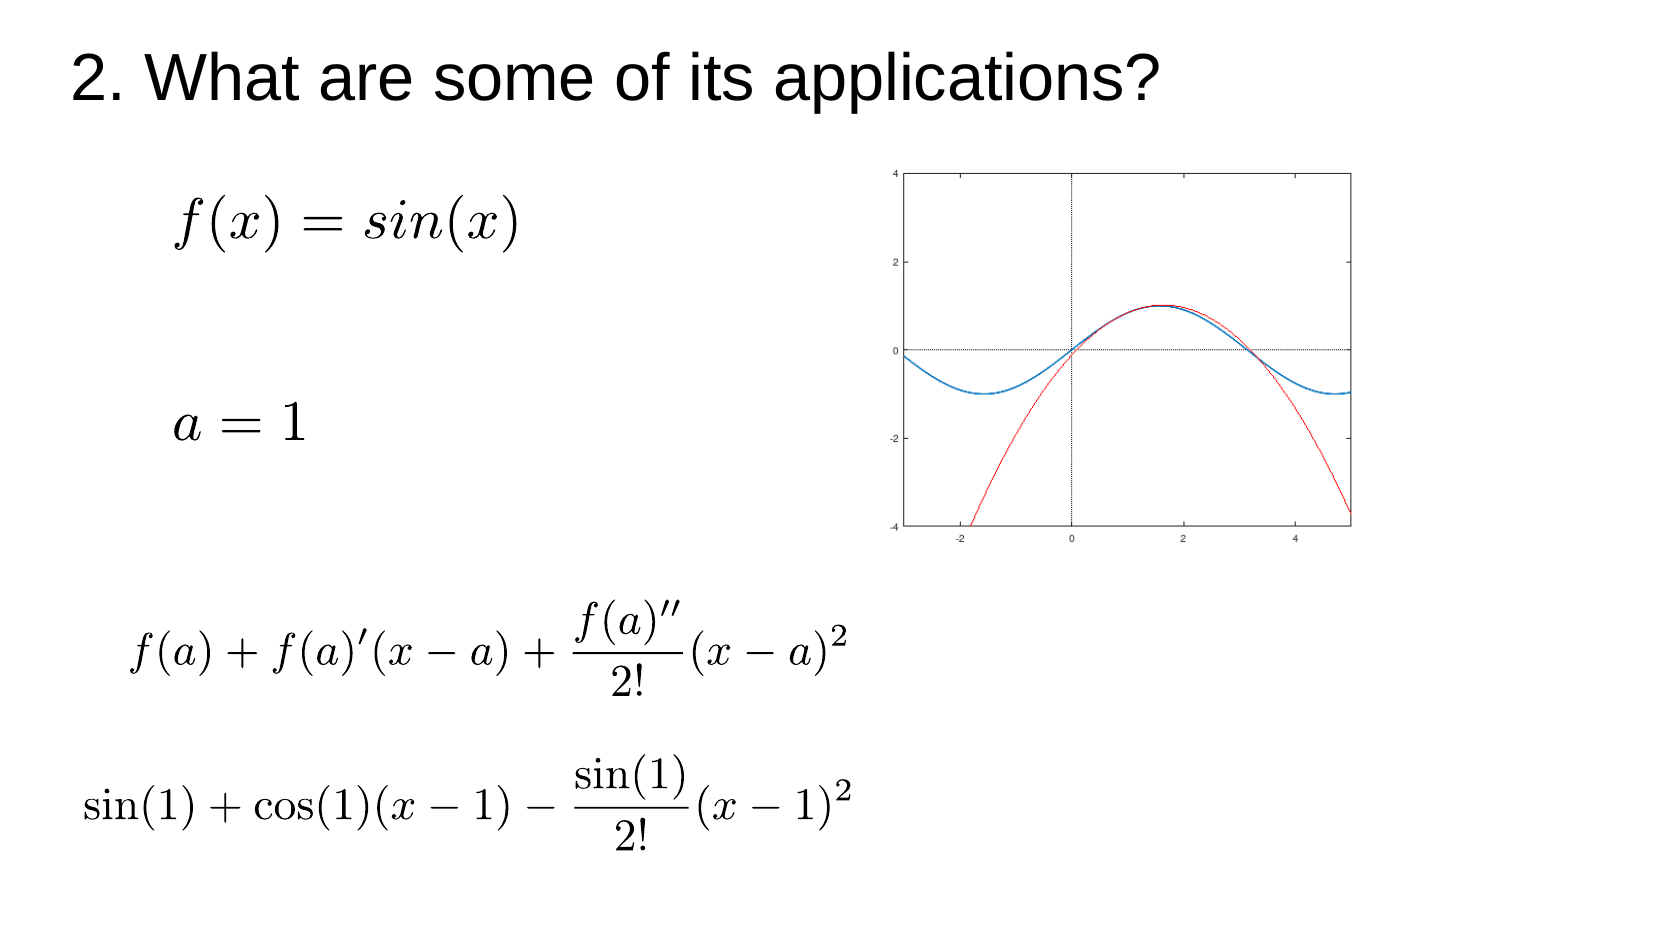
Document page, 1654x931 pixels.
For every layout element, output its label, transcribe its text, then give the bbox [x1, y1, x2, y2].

text_box [129, 599, 847, 696]
text_box [84, 754, 851, 851]
text_box [174, 401, 305, 441]
title 2. What are some of its applications? [0, 0, 1654, 156]
text_box [174, 194, 517, 253]
picture [829, 141, 1406, 574]
